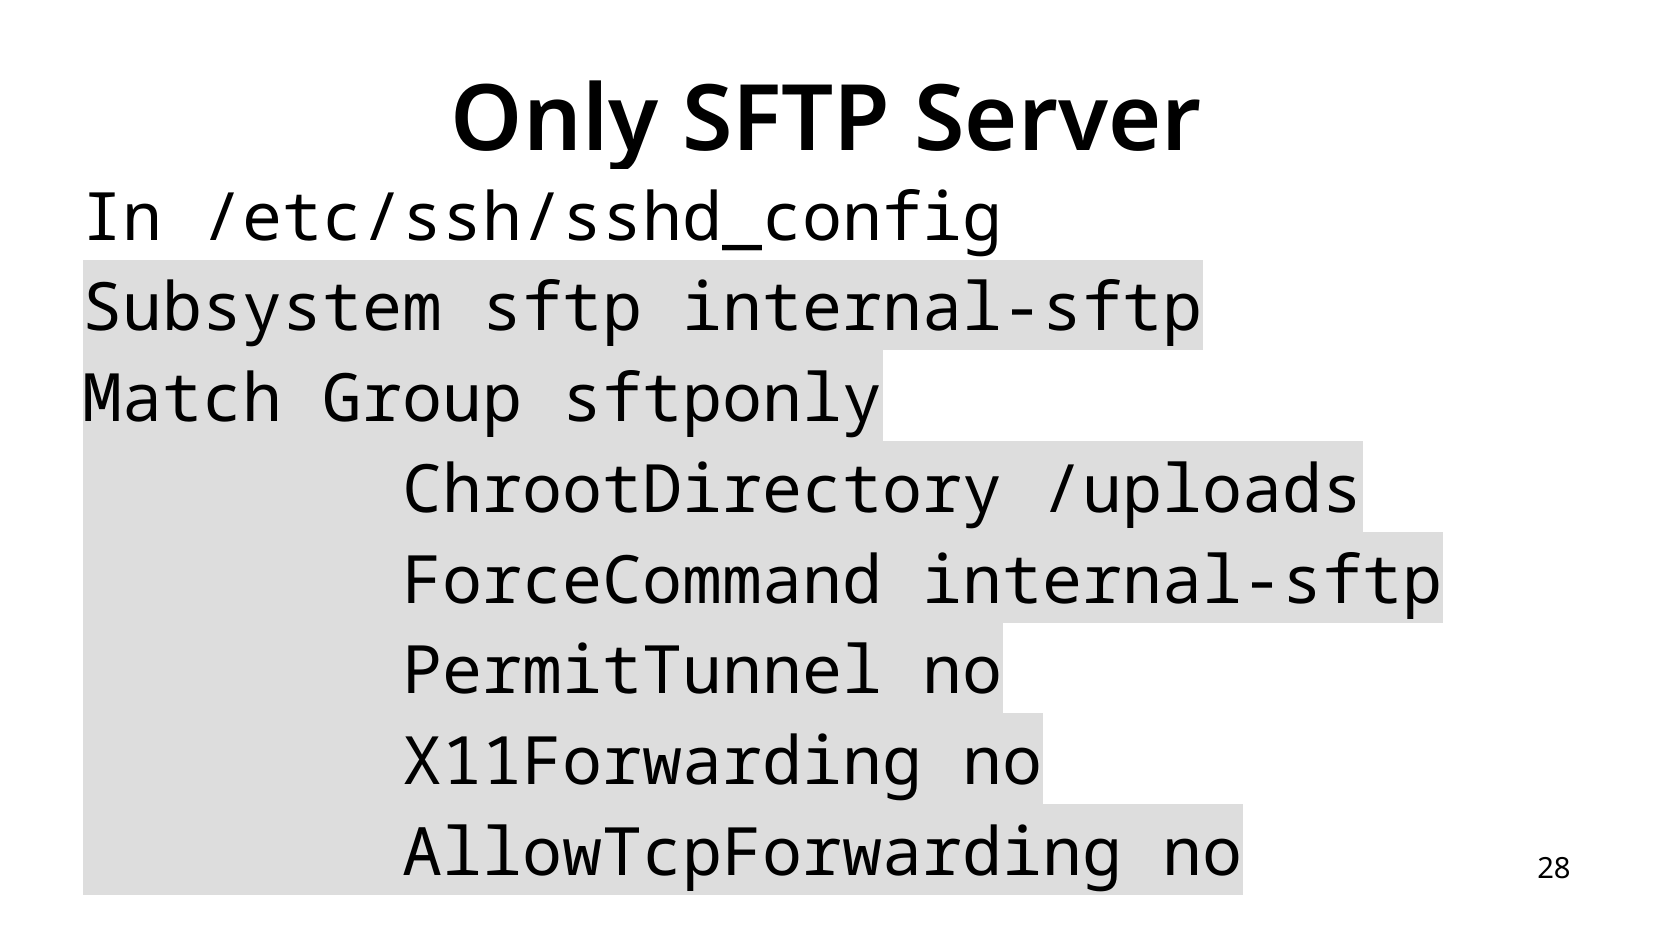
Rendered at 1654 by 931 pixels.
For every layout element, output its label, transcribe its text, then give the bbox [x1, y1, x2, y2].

title Only SFTP Server [82, 37, 1571, 168]
subtitle In /etc/ssh/sshd_config Subsystem sftp internal-sftp Match Group sftponly ChrootDirectory /uploads ForceCommand internal-sftp PermitTunnel no X11Forwarding no AllowTcpForwarding no [82, 168, 1571, 841]
